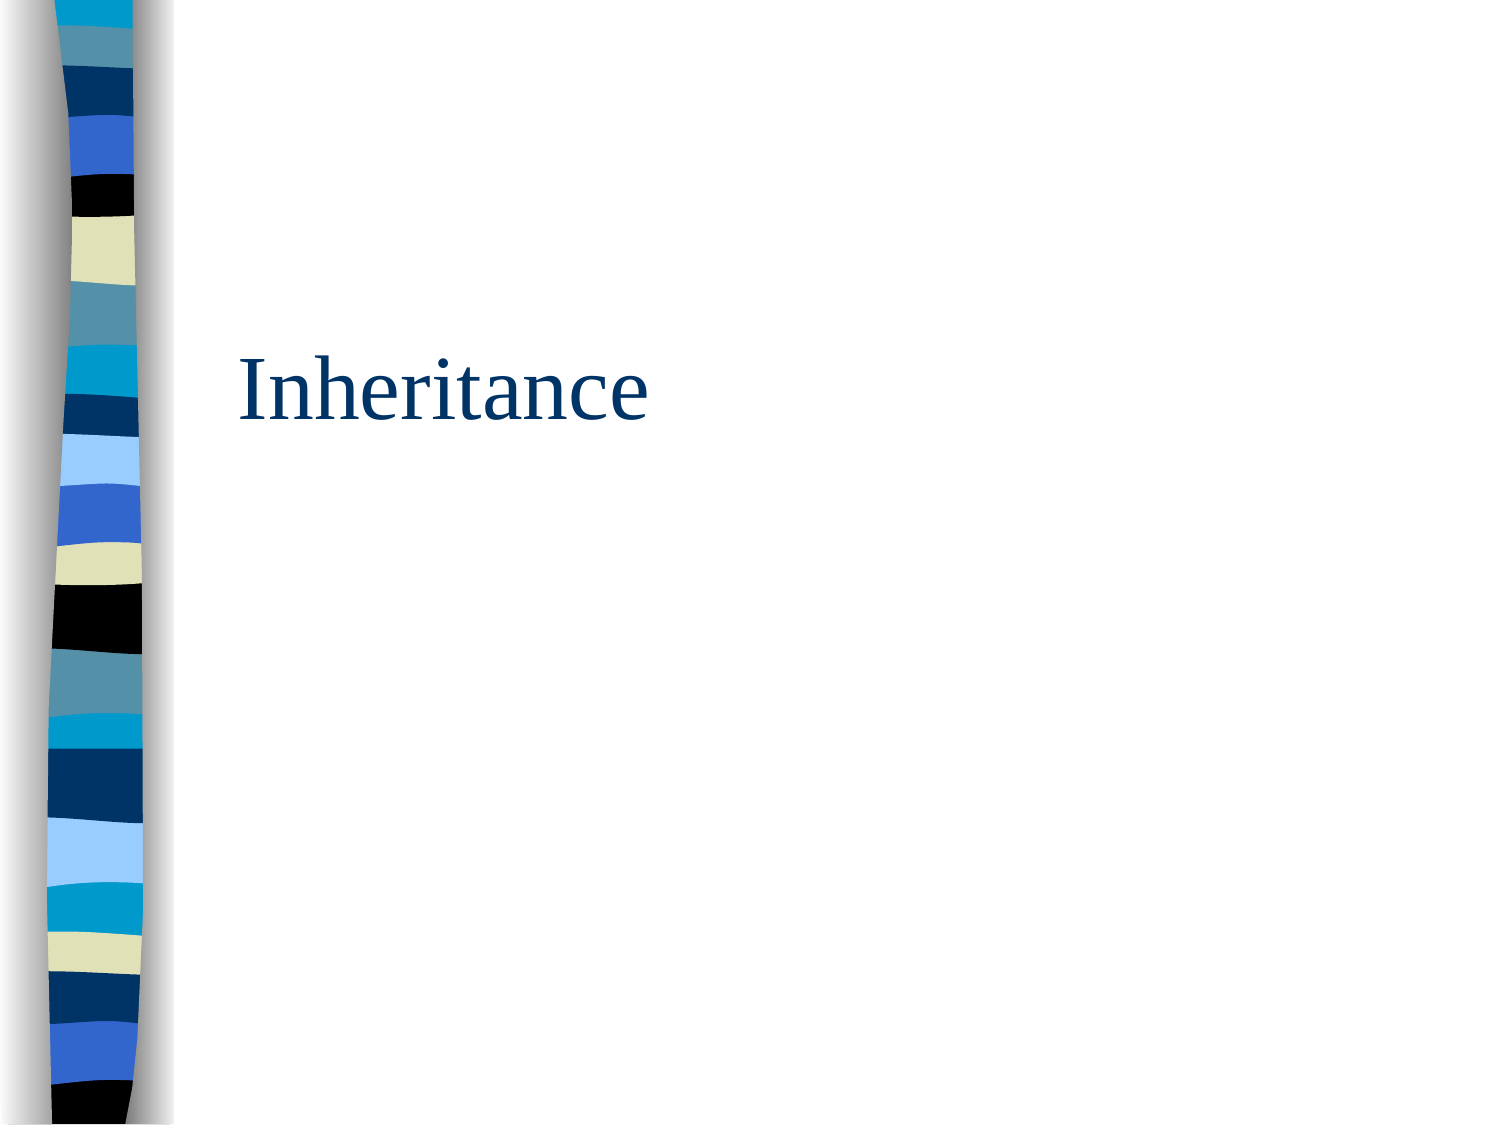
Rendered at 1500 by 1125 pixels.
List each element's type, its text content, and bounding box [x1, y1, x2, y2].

title Inheritance [200, 262, 1476, 504]
